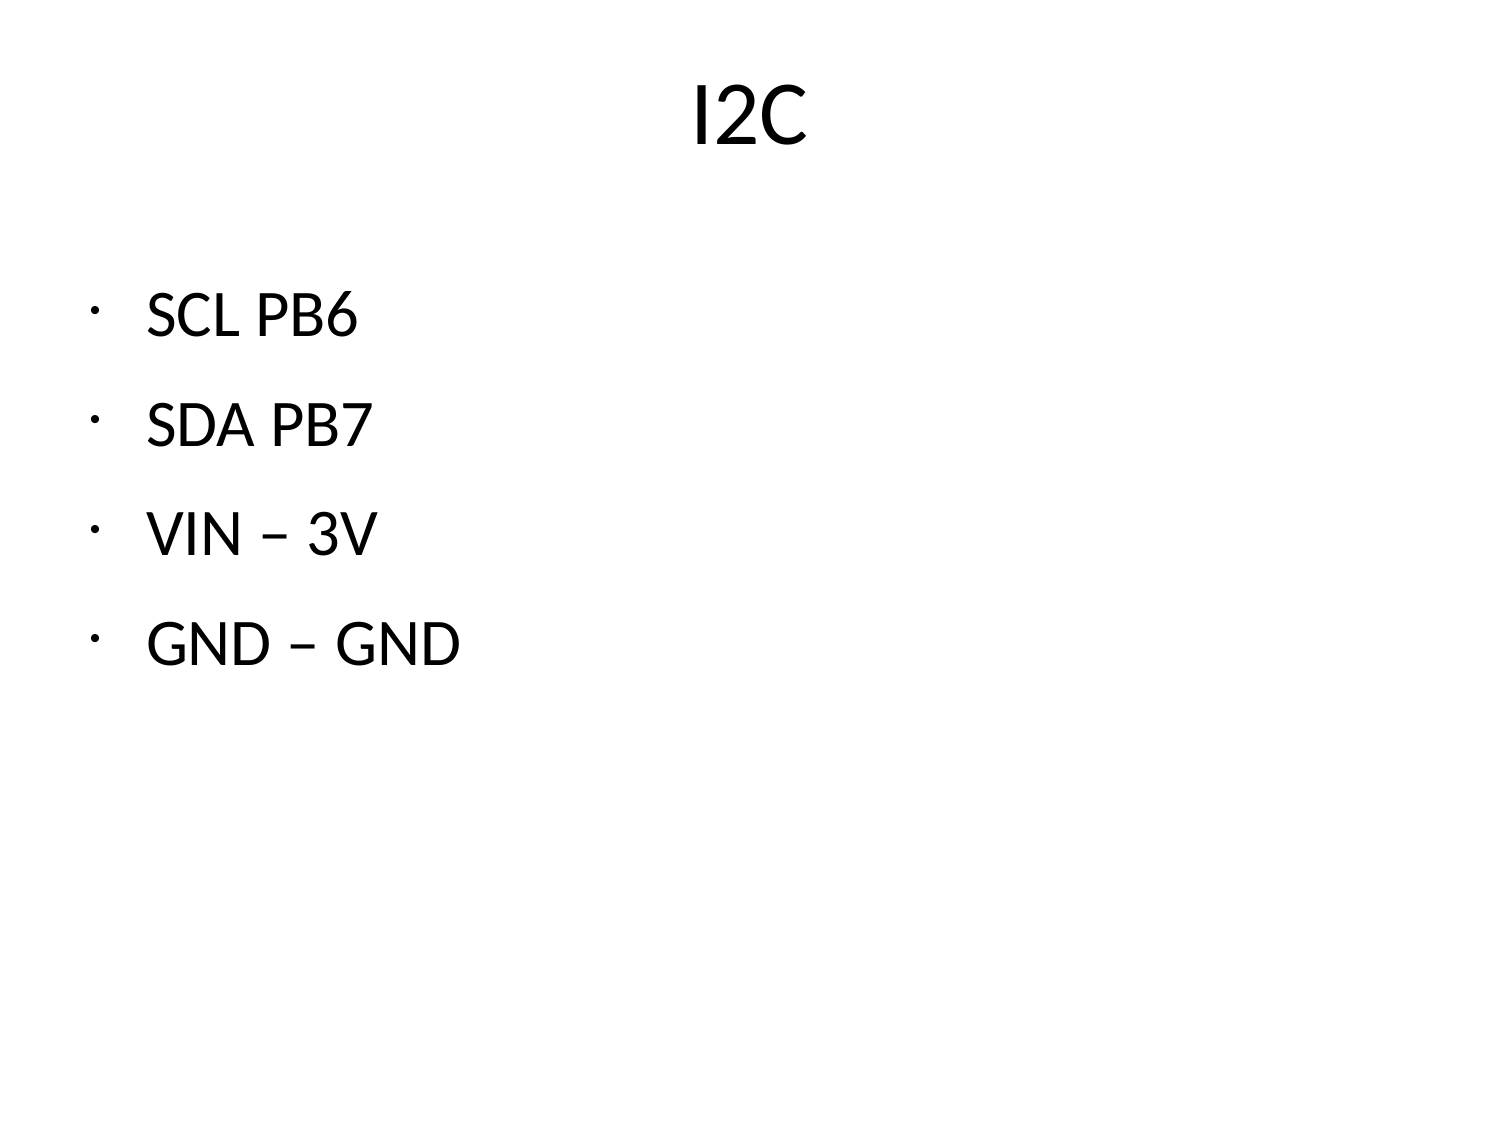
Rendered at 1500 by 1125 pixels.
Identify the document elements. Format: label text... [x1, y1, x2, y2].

list SCL PB6 SDA PB7 VIN – 3V GND – GND [75, 262, 1425, 1005]
title I2C [75, 45, 1425, 233]
